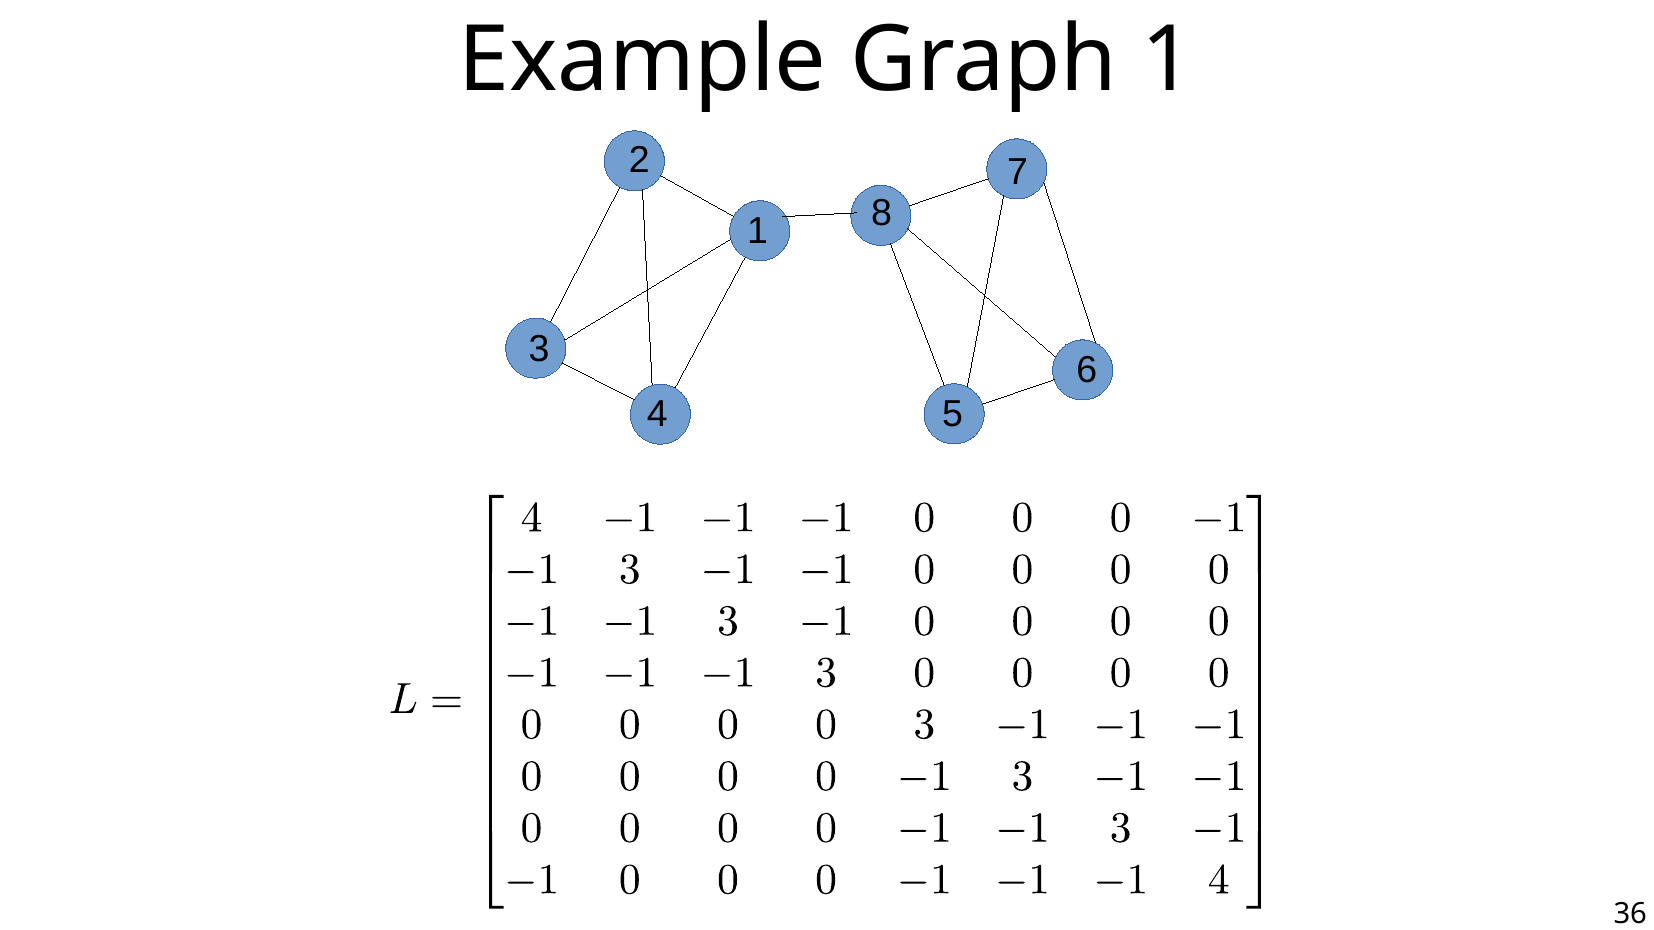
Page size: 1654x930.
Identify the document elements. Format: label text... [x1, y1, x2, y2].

text_box [850, 198, 856, 233]
text_box [1052, 349, 1061, 391]
text_box [683, 394, 691, 434]
text_box [783, 217, 790, 250]
text_box [986, 152, 992, 186]
text_box [978, 395, 985, 432]
text_box [1043, 154, 1047, 182]
text_box [1001, 138, 1032, 143]
text_box 3 [513, 320, 565, 378]
title Example Graph 1 [82, 3, 1571, 107]
text_box 8 [856, 184, 907, 242]
text_box 6 [1061, 341, 1112, 399]
text_box 7 [992, 143, 1043, 200]
text_box [907, 200, 911, 231]
text_box [388, 494, 1276, 909]
text_box 1 [732, 202, 783, 259]
text_box 2 [614, 131, 665, 189]
text_box [505, 328, 513, 368]
text_box [604, 138, 614, 183]
text_box 4 [632, 385, 683, 443]
text_box [867, 242, 895, 246]
text_box 5 [927, 385, 978, 443]
